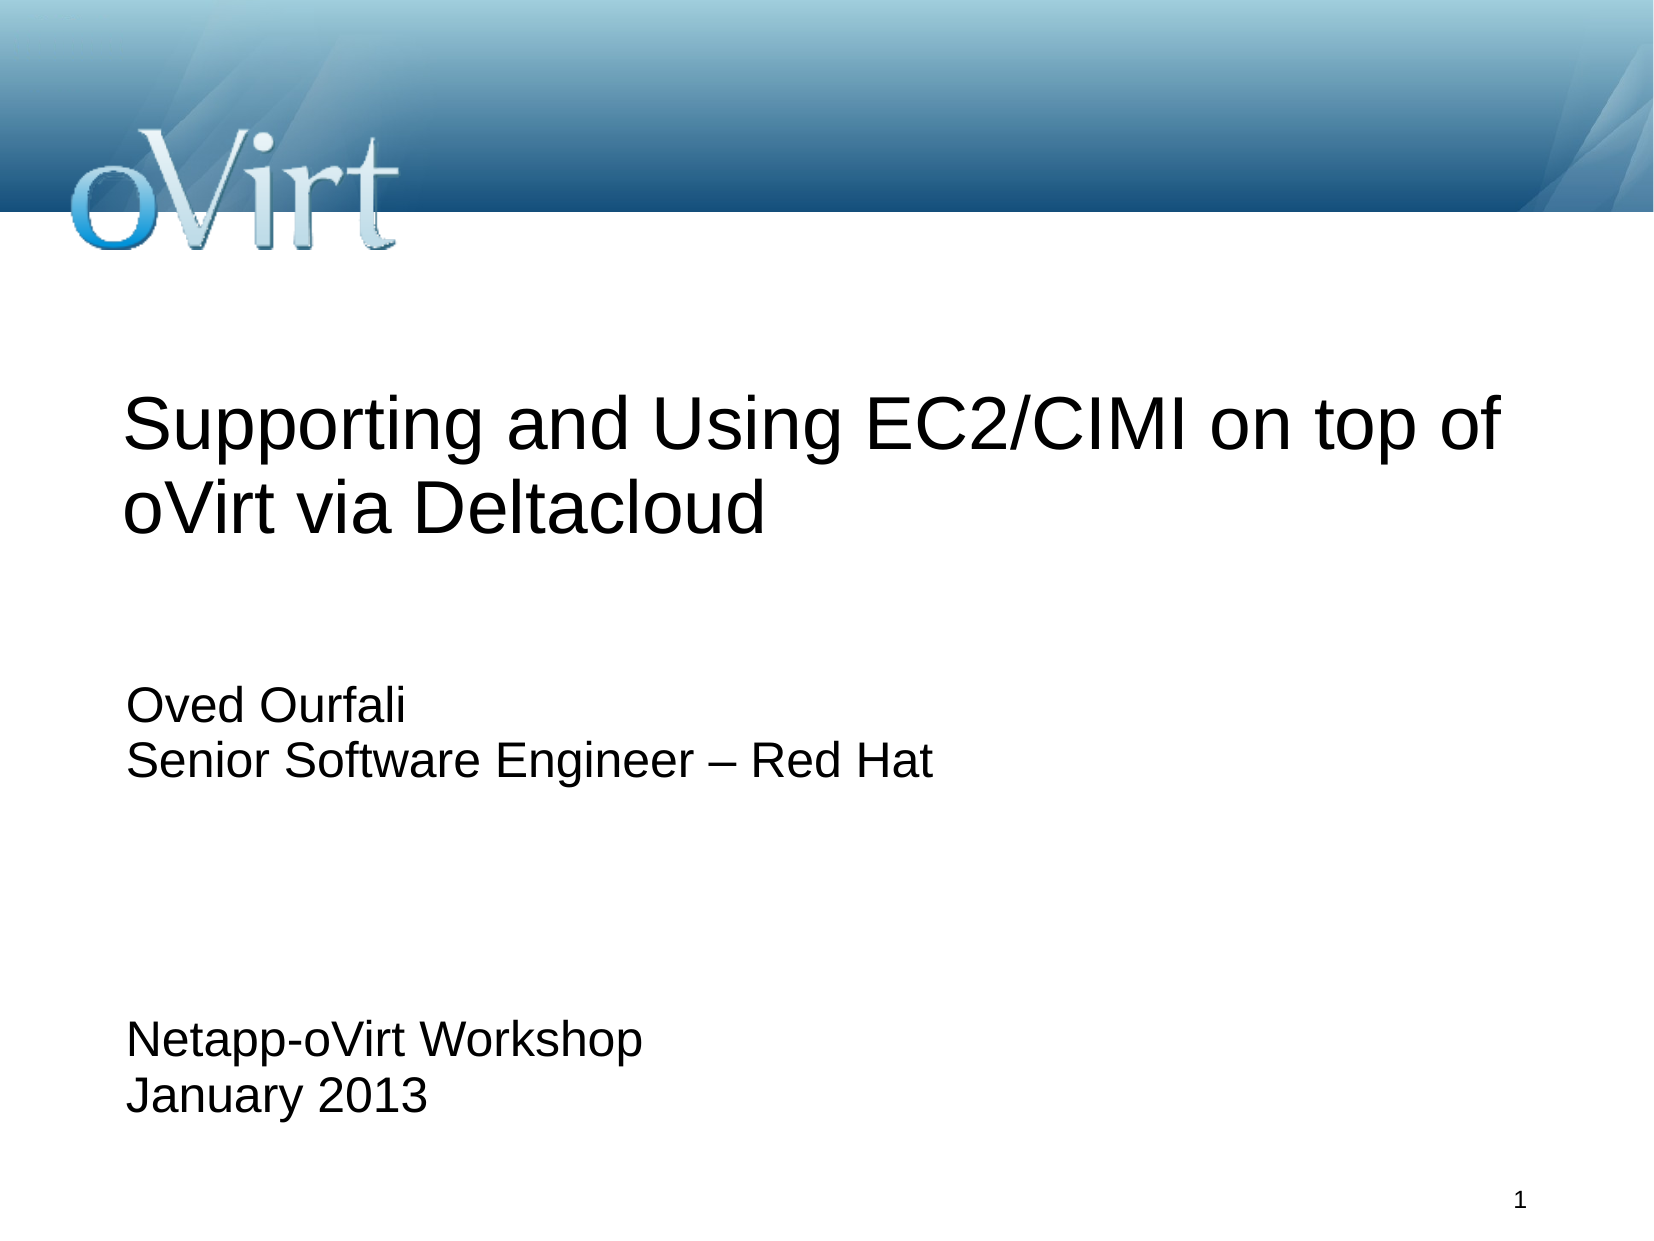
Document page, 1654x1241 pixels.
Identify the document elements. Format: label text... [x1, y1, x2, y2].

picture [0, 0, 1654, 250]
text_box Oved Ourfali Senior Software Engineer – Red Hat Netapp-oVirt Workshop January 2013 [111, 669, 1484, 1131]
text_box Supporting and Using EC2/CIMI on top of oVirt via Deltacloud [107, 374, 1654, 558]
